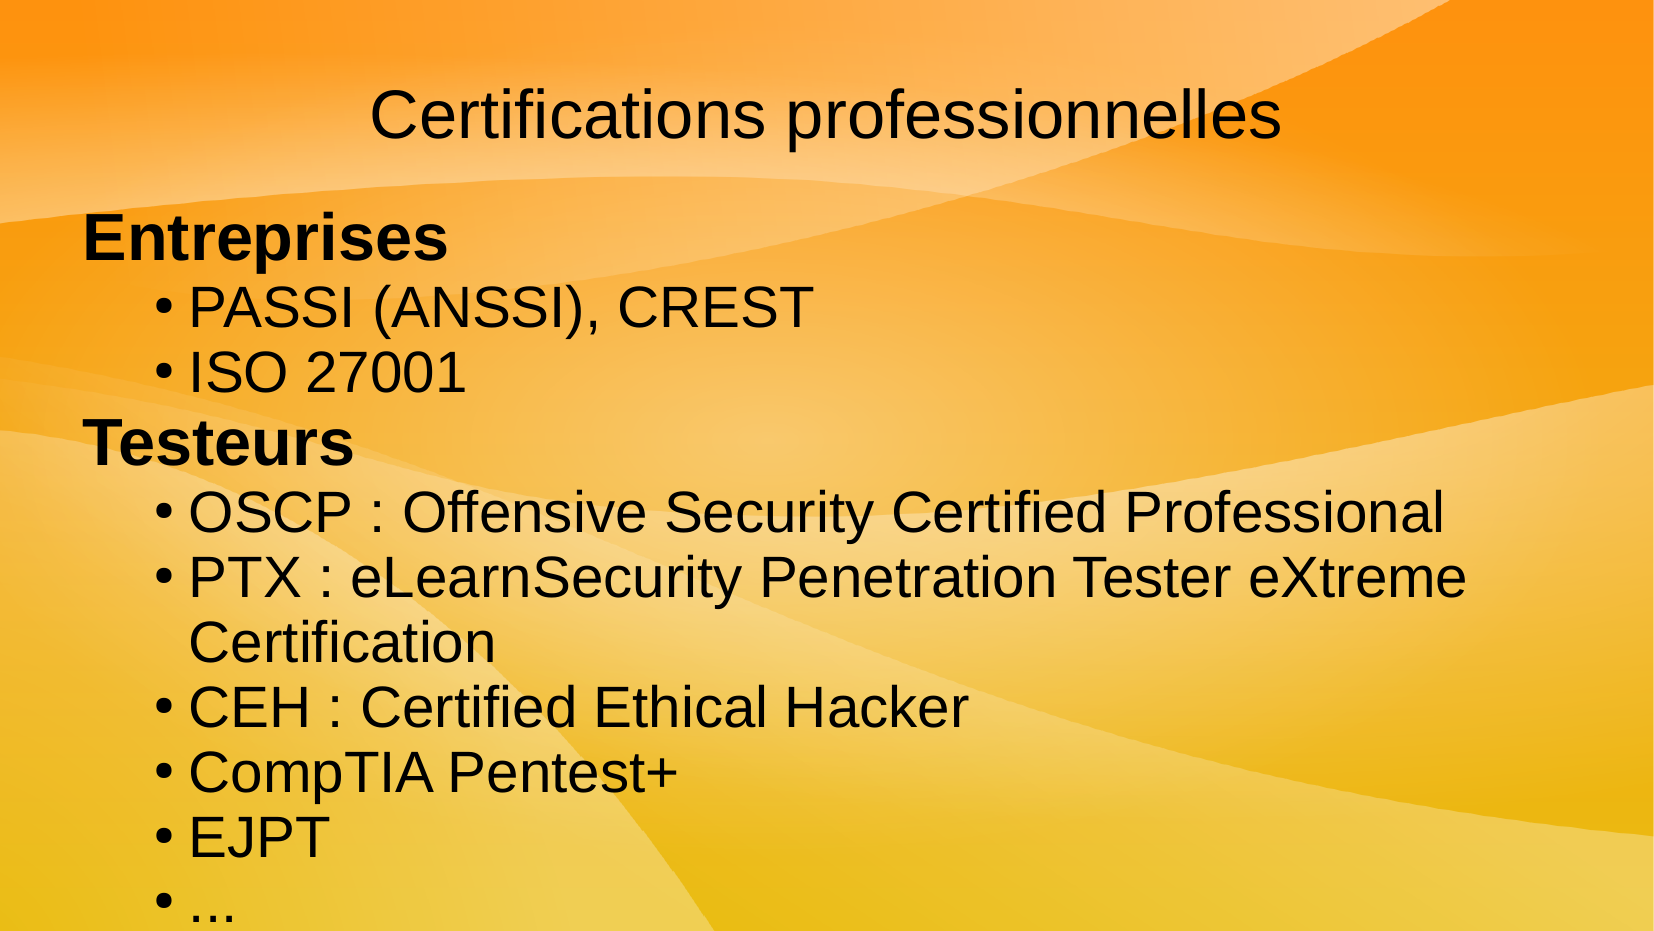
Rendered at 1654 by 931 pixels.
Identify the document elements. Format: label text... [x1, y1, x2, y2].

title Certifications professionnelles [82, 37, 1571, 193]
picture [0, 0, 1654, 931]
subtitle Entreprises PASSI (ANSSI), CREST ISO 27001 Testeurs OSCP : Offensive Security Certified Professional PTX : eLearnSecurity Penetration Tester eXtreme Certification CEH : Certified Ethical Hacker CompTIA Pentest+ EJPT ... [82, 199, 1571, 931]
